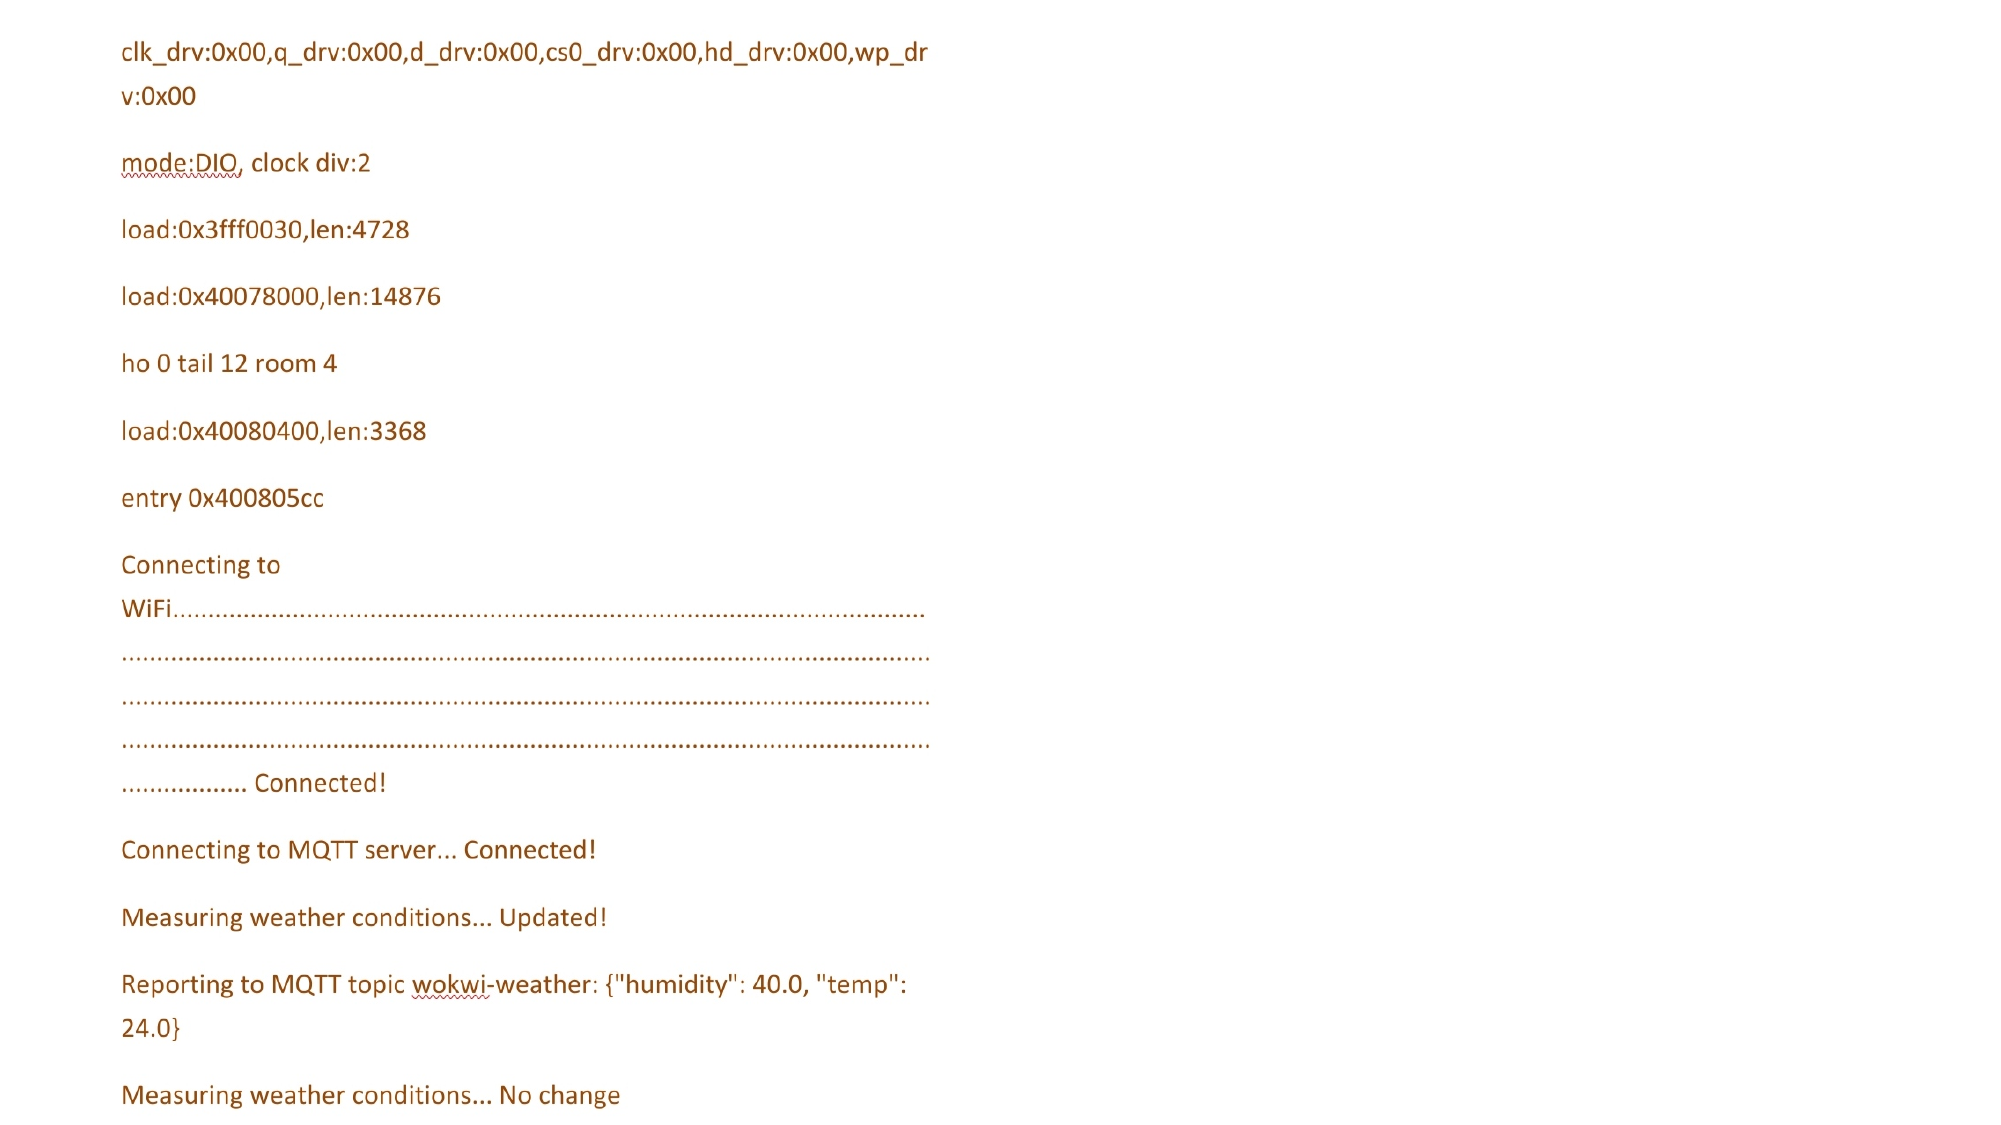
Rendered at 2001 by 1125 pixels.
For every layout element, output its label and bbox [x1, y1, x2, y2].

picture [50, 18, 1001, 1121]
